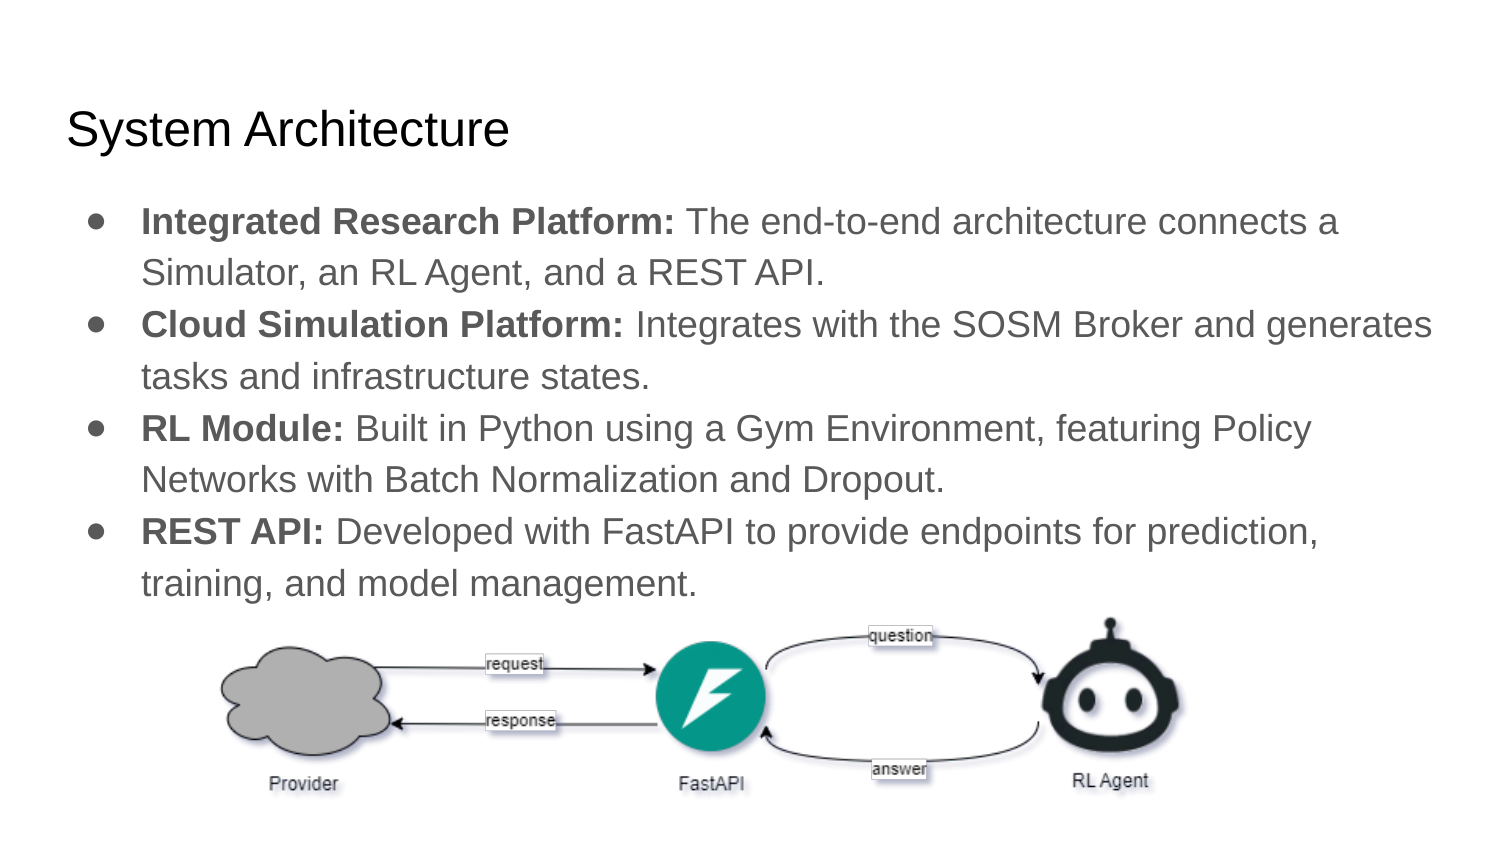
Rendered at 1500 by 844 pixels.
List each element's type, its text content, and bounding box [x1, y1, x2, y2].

picture [209, 604, 1202, 844]
list Integrated Research Platform: The end-to-end architecture connects a Simulator, an RL Agent, and a REST API. Cloud Simulation Platform: Integrates with the SOSM Broker and generates tasks and infrastructure states. RL Module: Built in Python using a Gym Environment, featuring Policy Networks with Batch Normalization and Dropout. REST API: Developed with FastAPI to provide endpoints for prediction, training, and model management. [51, 174, 1449, 680]
title System Architecture [51, 80, 1449, 174]
